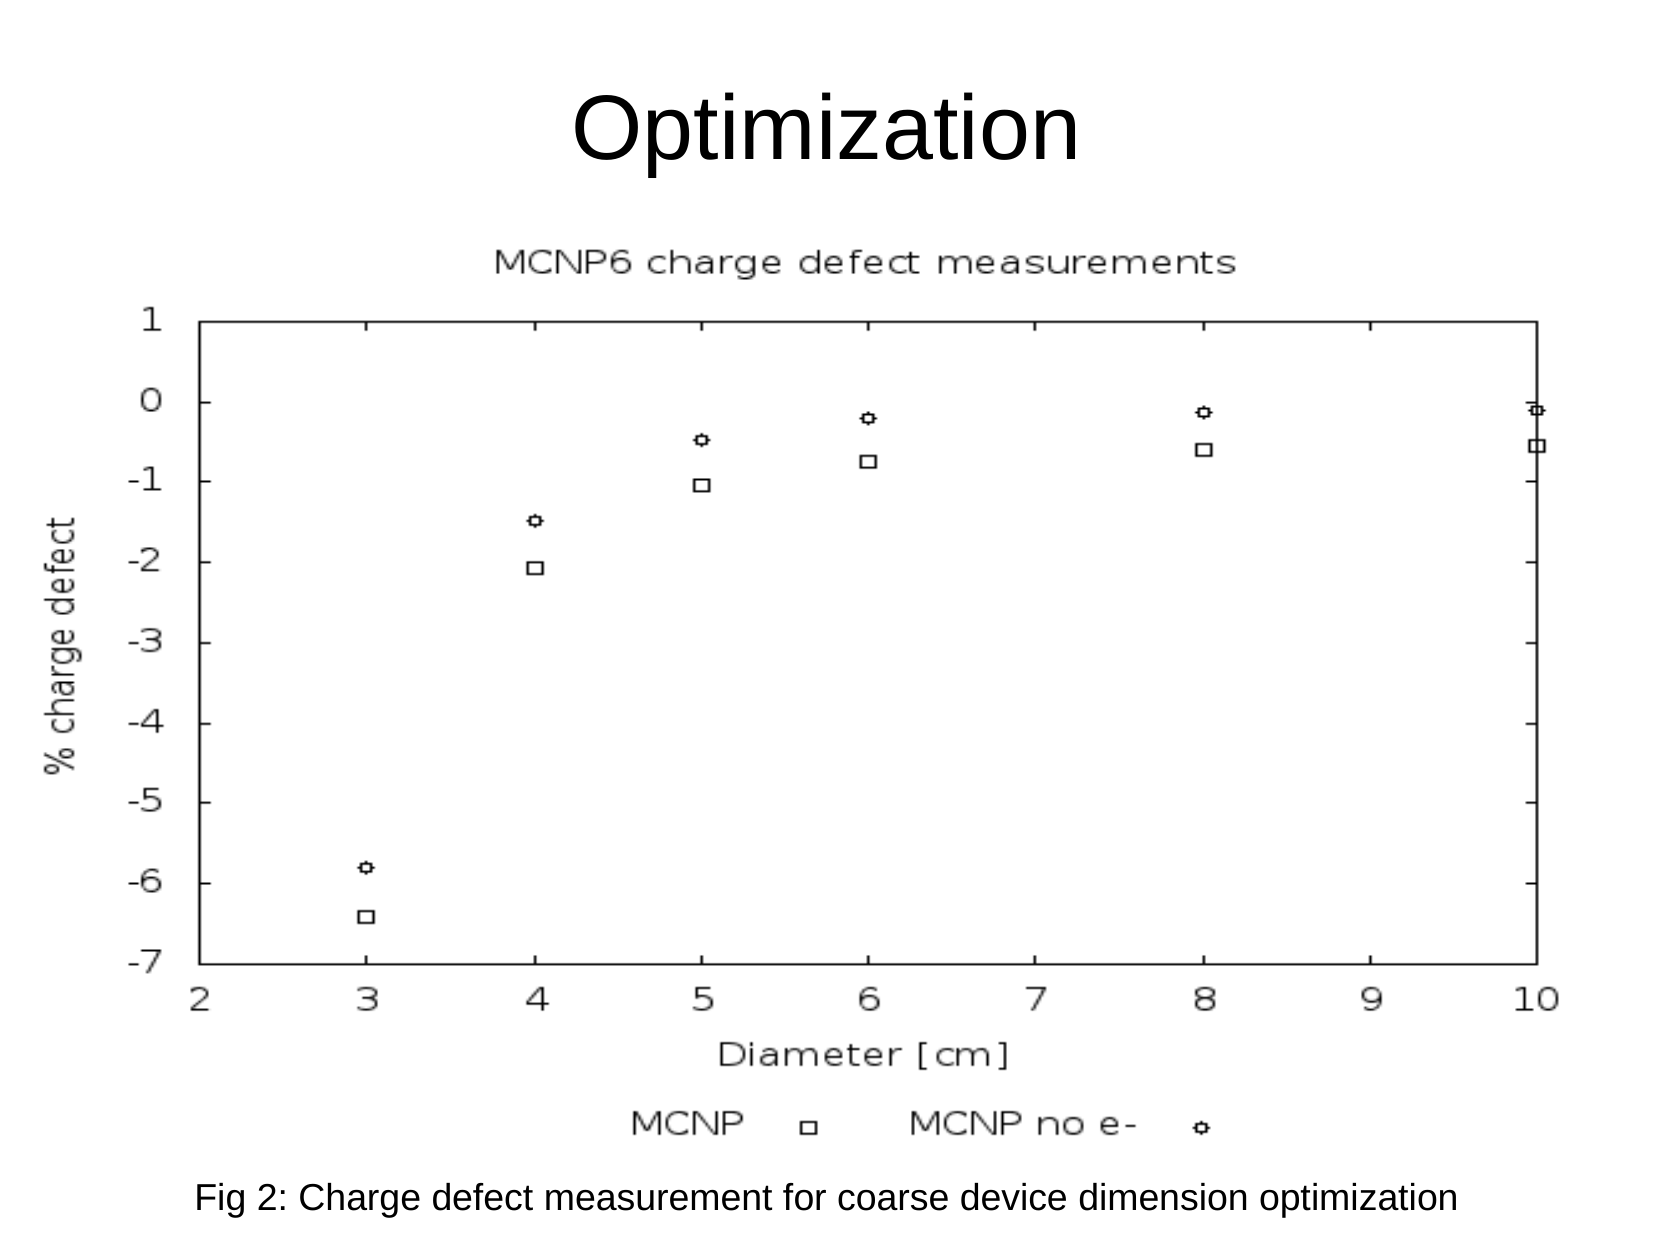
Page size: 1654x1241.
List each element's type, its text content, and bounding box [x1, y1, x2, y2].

text_box Fig 2: Charge defect measurement for coarse device dimension optimization [0, 1155, 1654, 1241]
picture [30, 209, 1621, 1155]
title Optimization [0, 0, 1654, 257]
